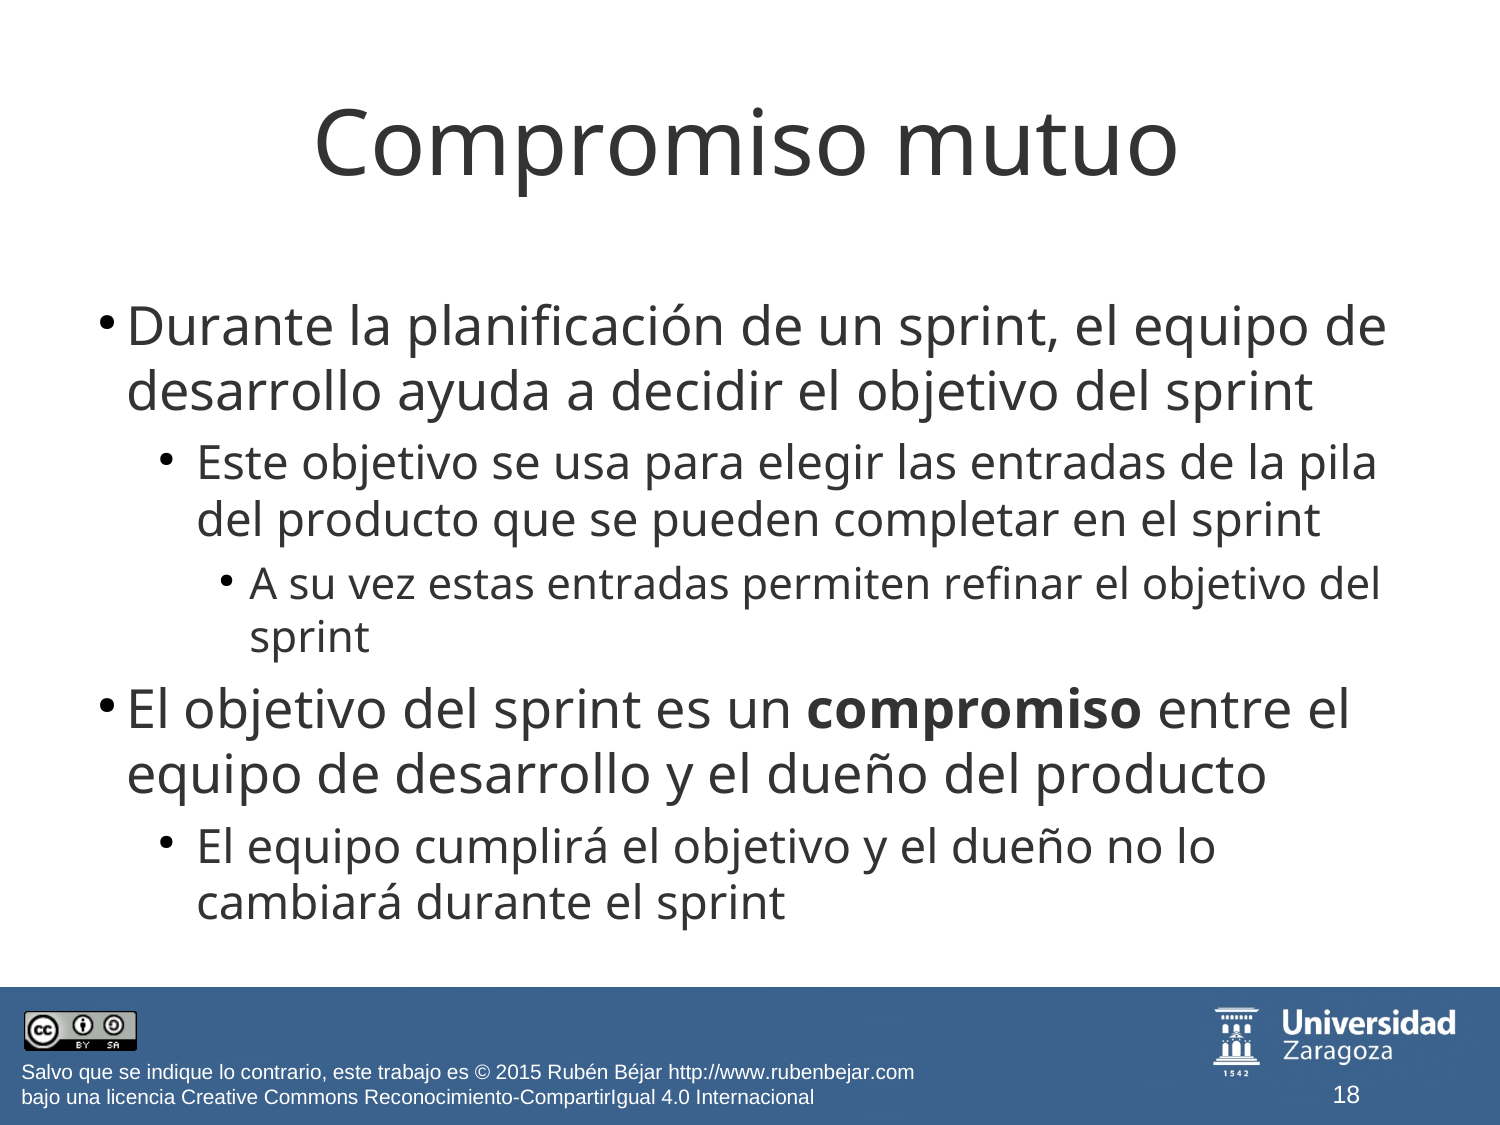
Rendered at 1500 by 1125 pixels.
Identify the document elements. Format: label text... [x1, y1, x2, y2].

list Durante la planificación de un sprint, el equipo de desarrollo ayuda a decidir el objetivo del sprint Este objetivo se usa para elegir las entradas de la pila del producto que se pueden completar en el sprint A su vez estas entradas permiten refinar el objetivo del sprint El objetivo del sprint es un compromiso entre el equipo de desarrollo y el dueño del producto El equipo cumplirá el objetivo y el dueño no lo cambiará durante el sprint [82, 283, 1418, 957]
title Compromiso mutuo [74, 21, 1420, 257]
picture [0, 987, 1500, 1125]
